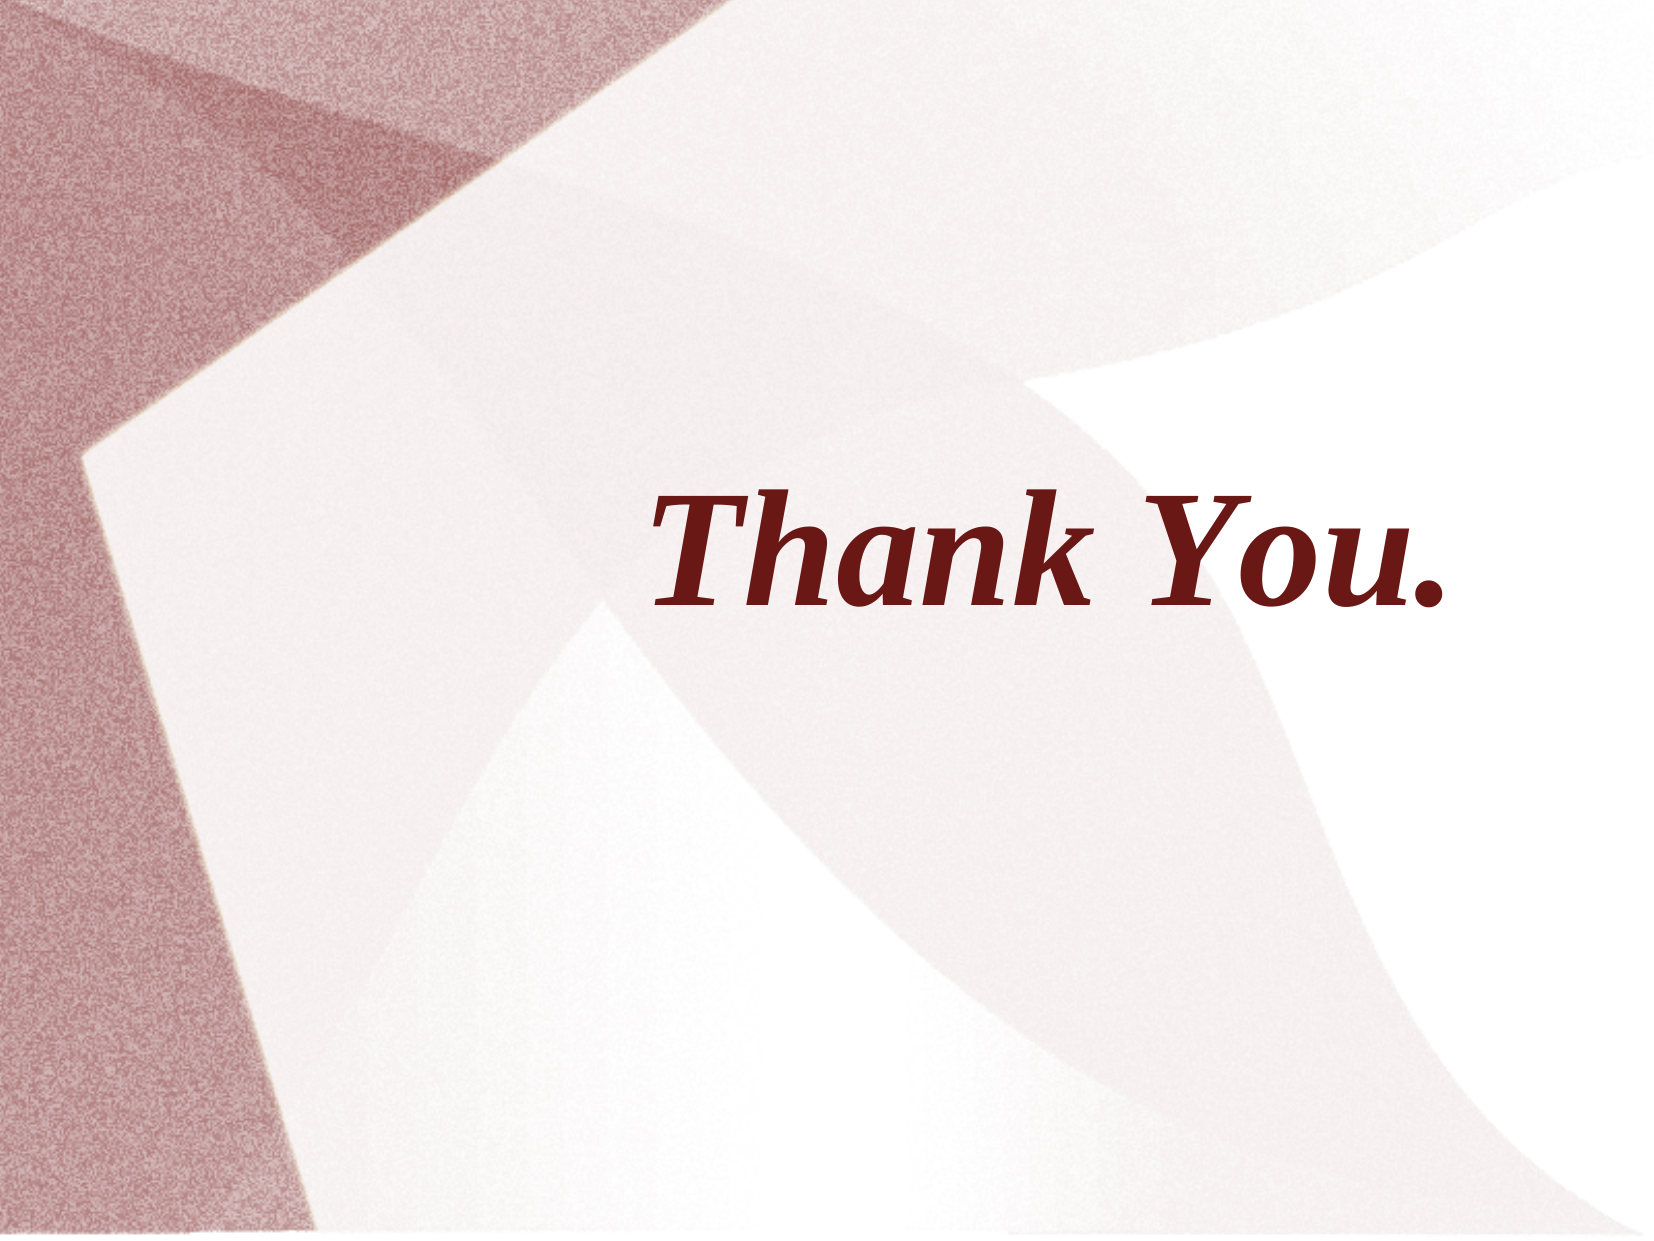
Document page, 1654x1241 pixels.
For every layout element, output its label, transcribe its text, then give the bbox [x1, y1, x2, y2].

title Thank You. [447, 179, 1458, 918]
picture [0, 0, 1654, 1241]
